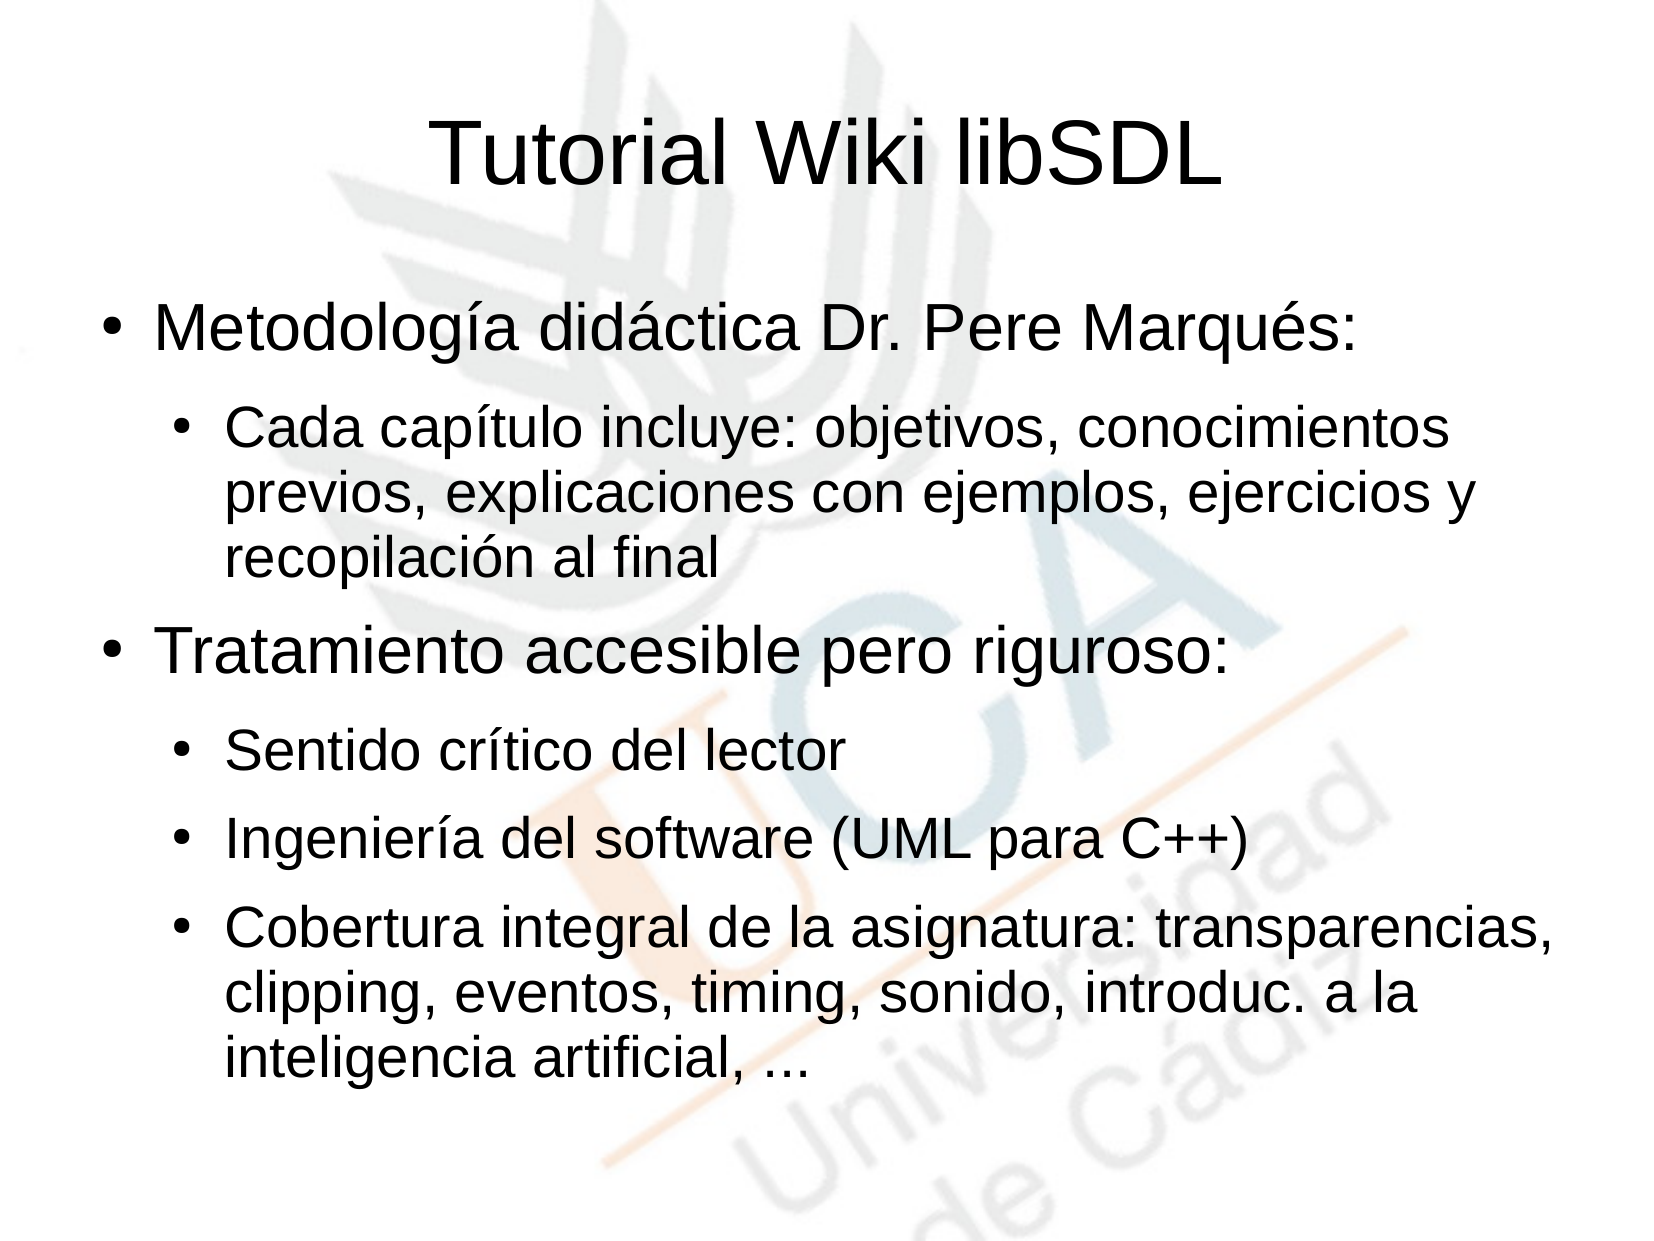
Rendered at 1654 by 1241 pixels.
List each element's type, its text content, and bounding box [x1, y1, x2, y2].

list Metodología didáctica Dr. Pere Marqués: Cada capítulo incluye: objetivos, conocimientos previos, explicaciones con ejemplos, ejercicios y recopilación al final Tratamiento accesible pero riguroso: Sentido crítico del lector Ingeniería del software (UML para C++) Cobertura integral de la asignatura: transparencias, clipping, eventos, timing, sonido, introduc. a la inteligencia artificial, ... [82, 290, 1571, 1094]
title Tutorial Wiki libSDL [82, 56, 1571, 250]
picture [0, 0, 1654, 1241]
